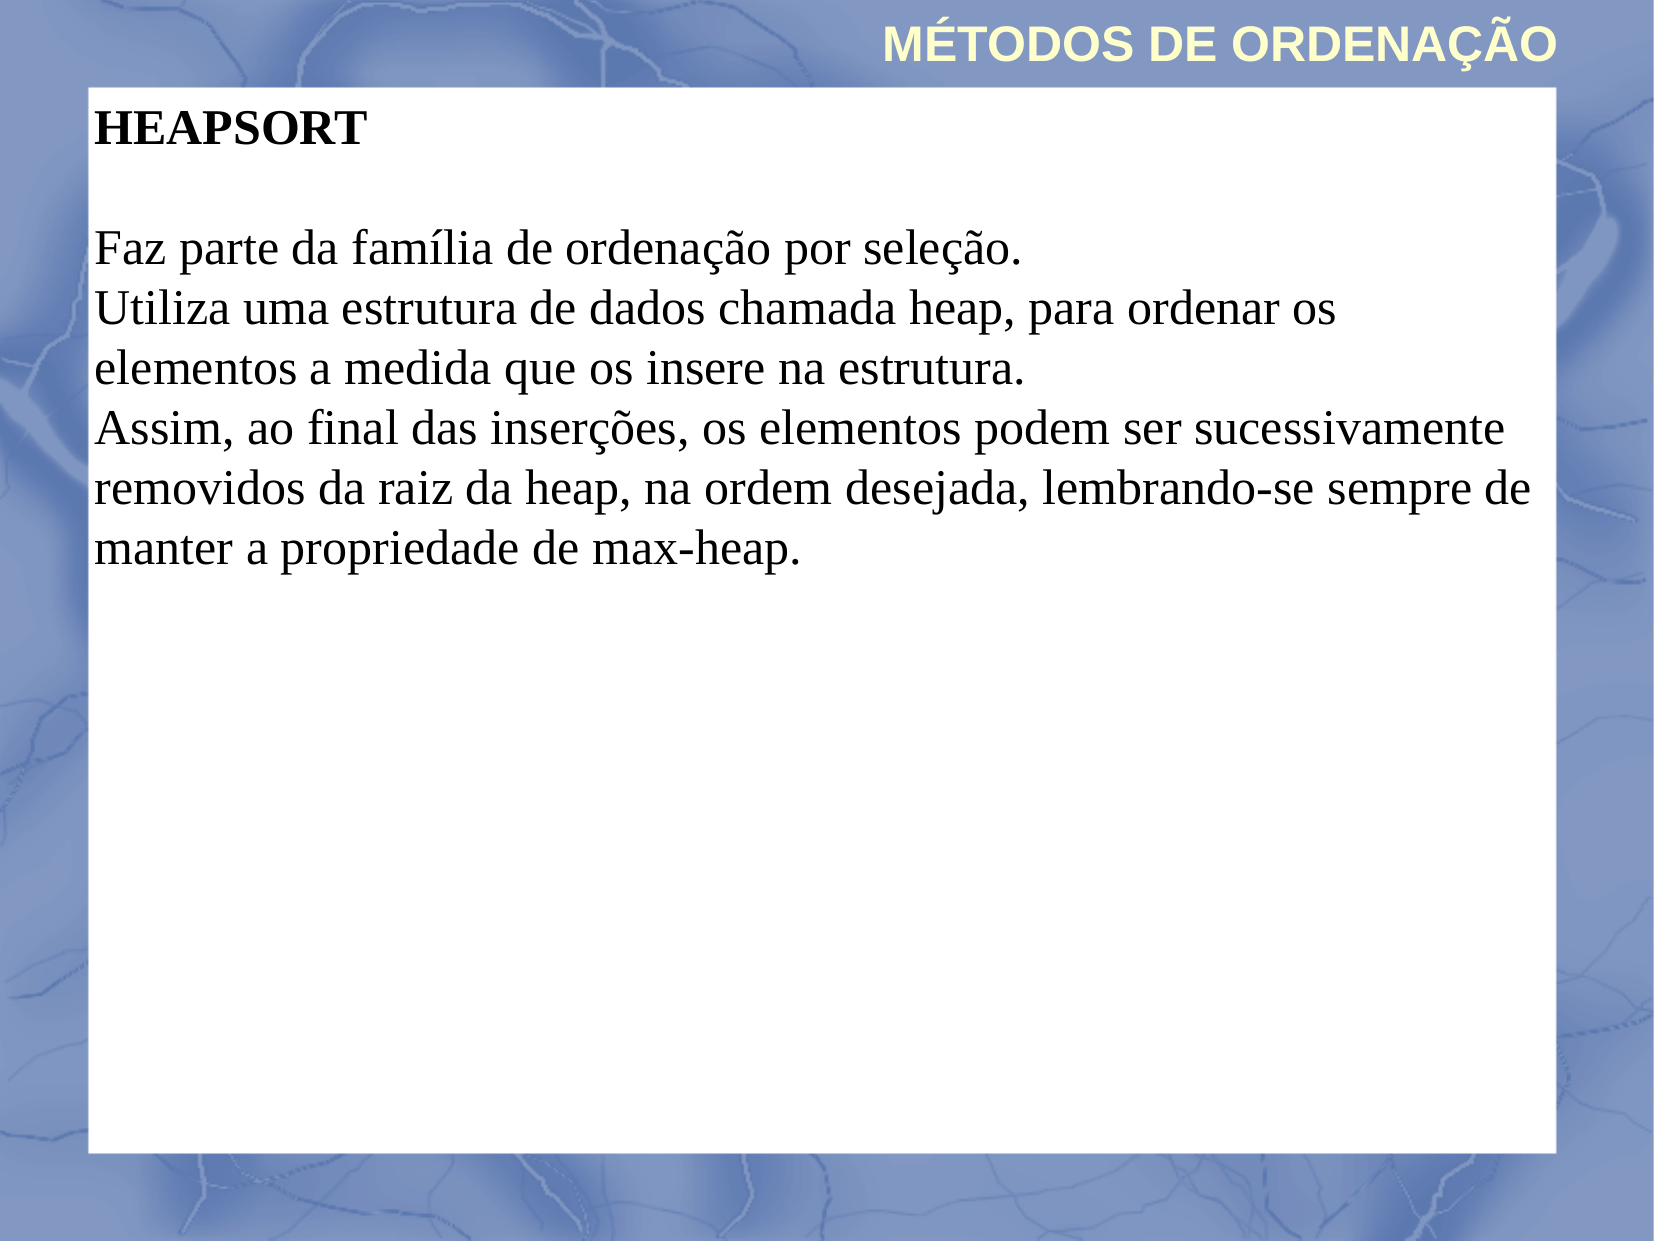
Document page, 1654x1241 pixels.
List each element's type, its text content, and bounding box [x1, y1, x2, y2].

text_box HEAPSORT Faz parte da família de ordenação por seleção. Utiliza uma estrutura de dados chamada heap, para ordenar os elementos a medida que os insere na estrutura. Assim, ao final das inserções, os elementos podem ser sucessivamente removidos da raiz da heap, na ordem desejada, lembrando-se sempre de manter a propriedade de max-heap. [94, 94, 1548, 1146]
text_box MÉTODOS DE ORDENAÇÃO [141, 0, 1559, 83]
picture [0, 0, 1654, 1241]
